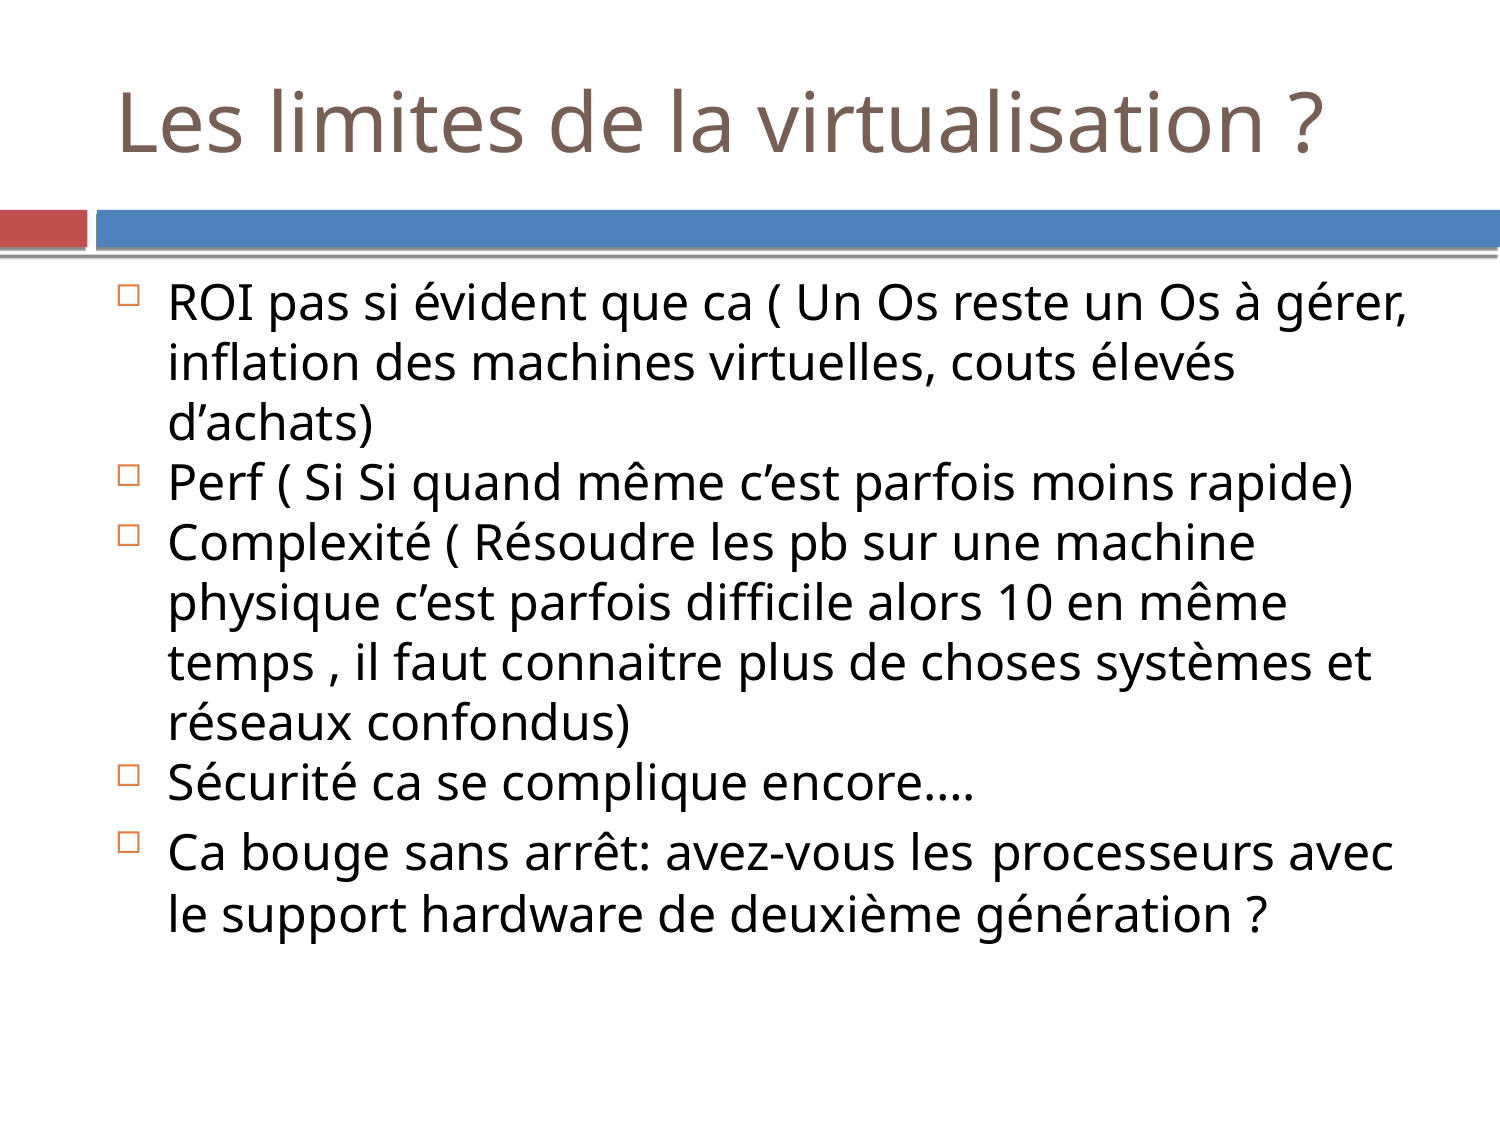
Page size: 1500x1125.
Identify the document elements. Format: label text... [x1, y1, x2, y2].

text_box ROI pas si évident que ca ( Un Os reste un Os à gérer, inflation des machines virtuelles, couts élevés d’achats) Perf ( Si Si quand même c’est parfois moins rapide) Complexité ( Résoudre les pb sur une machine physique c’est parfois difficile alors 10 en même temps , il faut connaitre plus de choses systèmes et réseaux confondus) Sécurité ca se complique encore…. Ca bouge sans arrêt: avez-vous les processeurs avec le support hardware de deuxième génération ? [100, 262, 1438, 1000]
text_box Les limites de la virtualisation ? [100, 37, 1438, 200]
